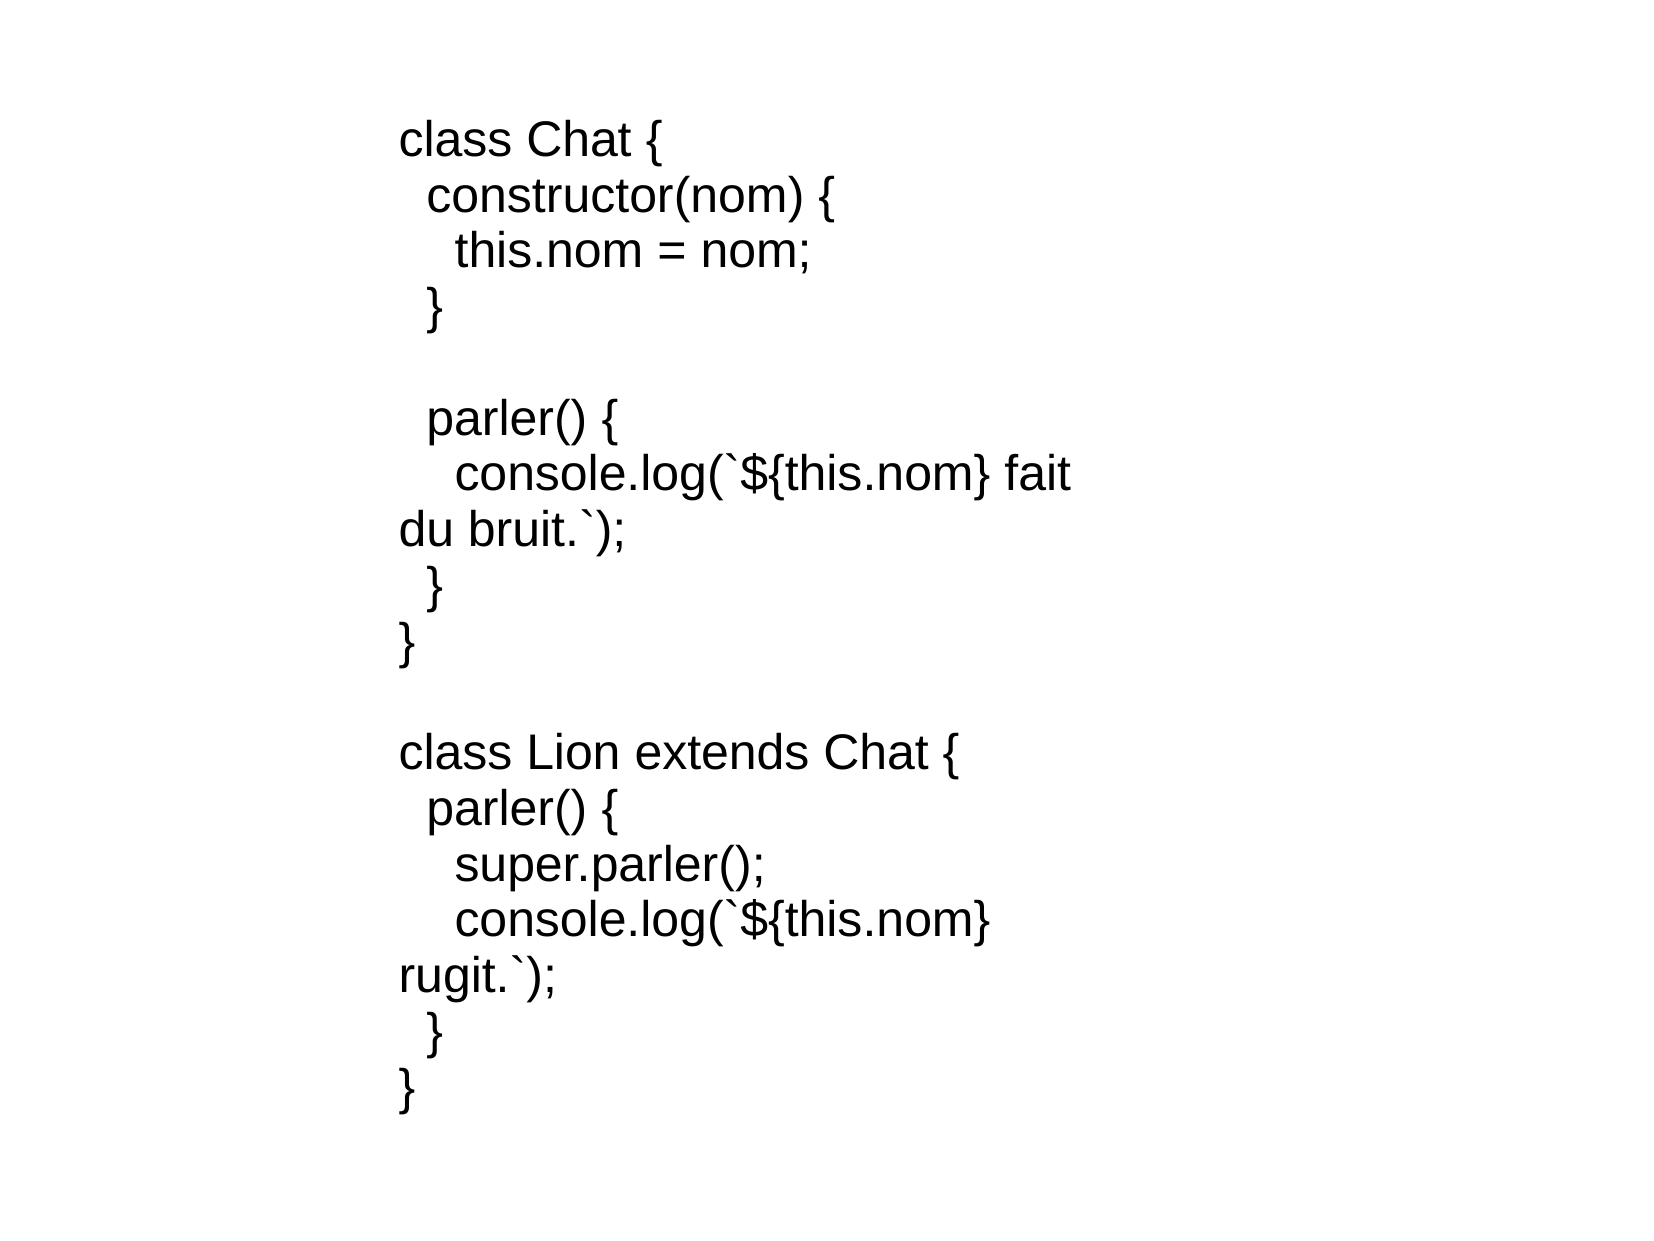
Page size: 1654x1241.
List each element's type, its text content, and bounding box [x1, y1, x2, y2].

text_box class Chat { constructor(nom) { this.nom = nom; } parler() { console.log(`${this.nom} fait du bruit.`); } } class Lion extends Chat { parler() { super.parler(); console.log(`${this.nom} rugit.`); } } [383, 103, 1099, 1123]
